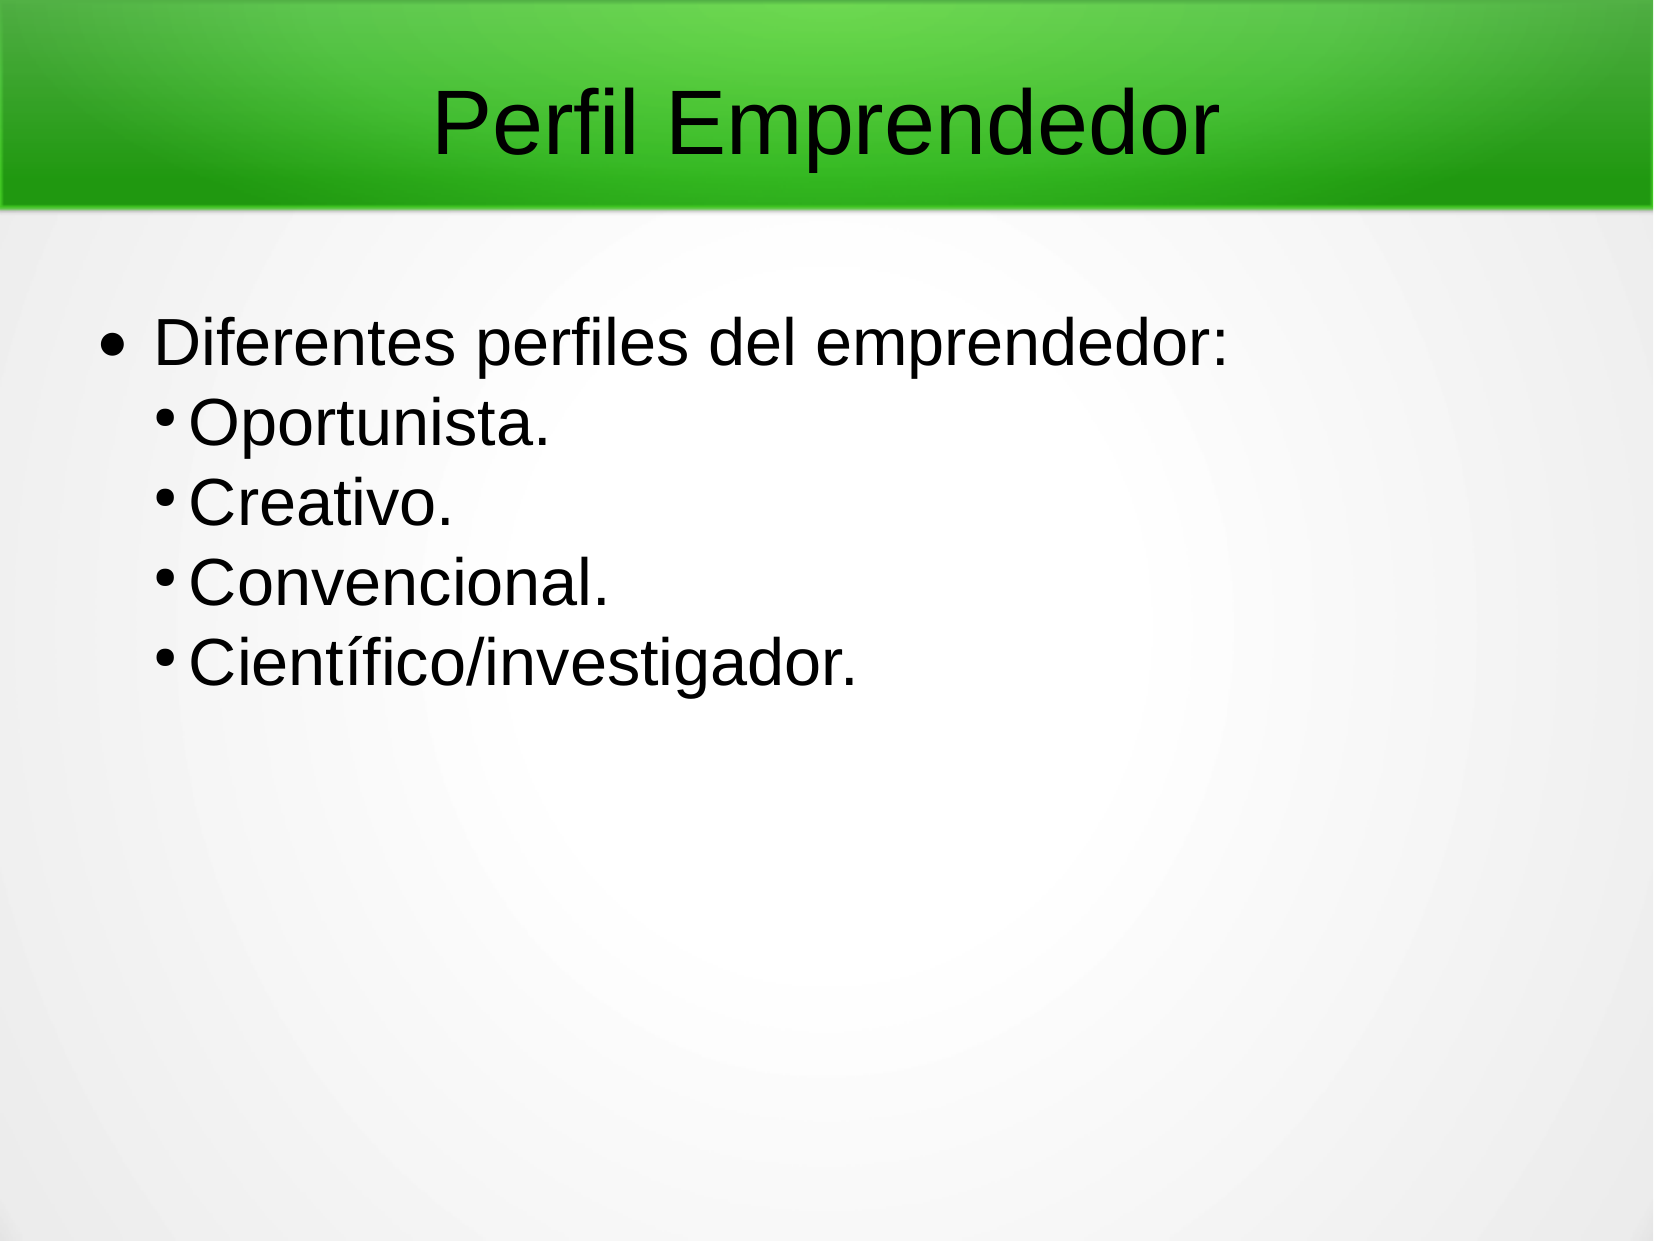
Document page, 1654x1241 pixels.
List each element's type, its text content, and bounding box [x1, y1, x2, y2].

text_box Diferentes perfiles del emprendedor: Oportunista. Creativo. Convencional. Científico/investigador. [82, 299, 1571, 1019]
picture [0, 0, 1654, 1241]
text_box Perfil Emprendedor [82, 47, 1571, 189]
